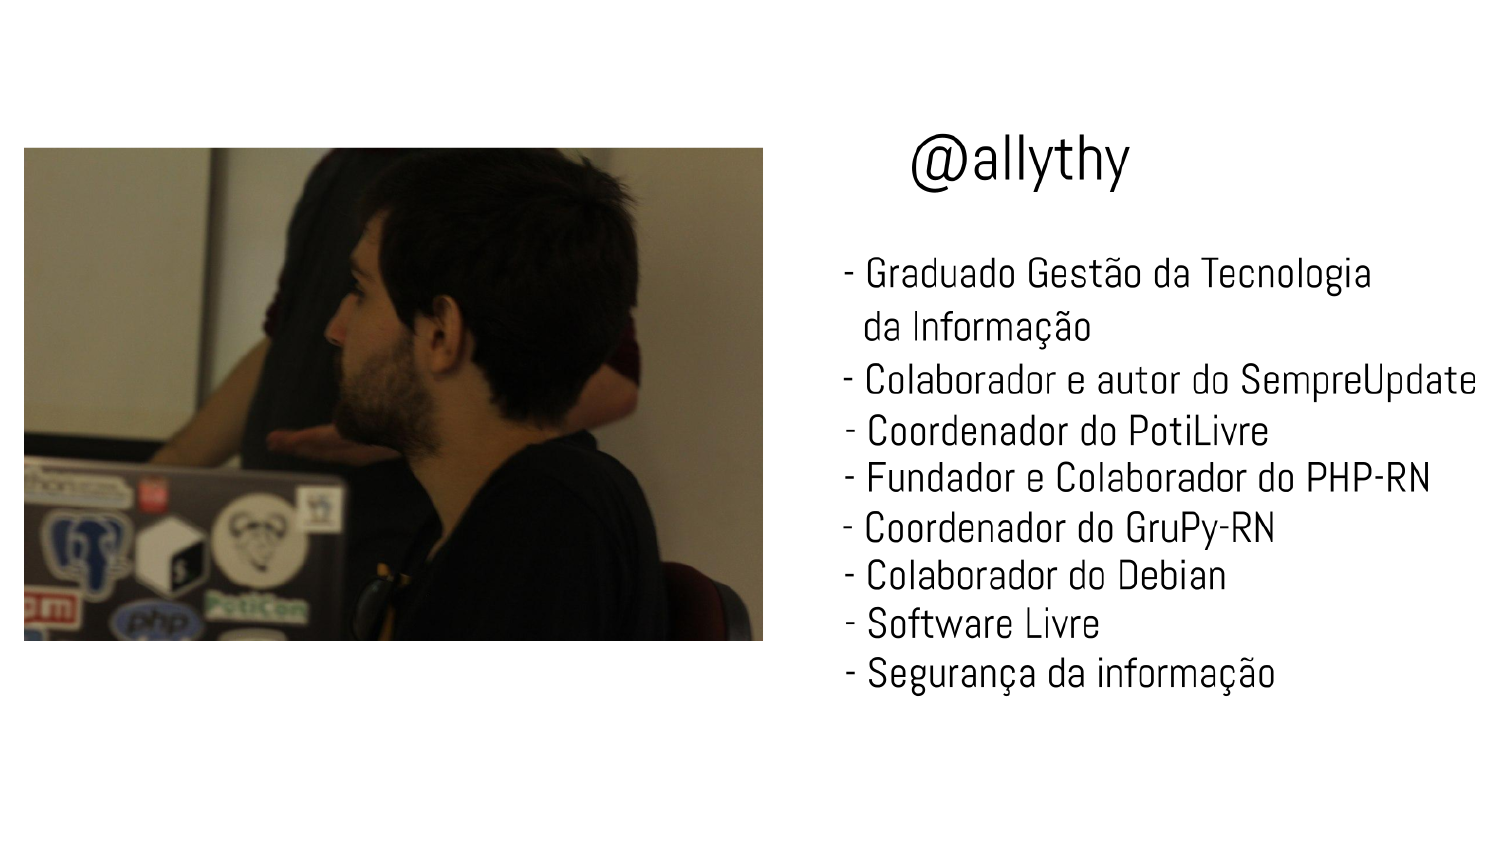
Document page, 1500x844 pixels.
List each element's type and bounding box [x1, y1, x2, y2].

picture [24, 88, 1475, 756]
